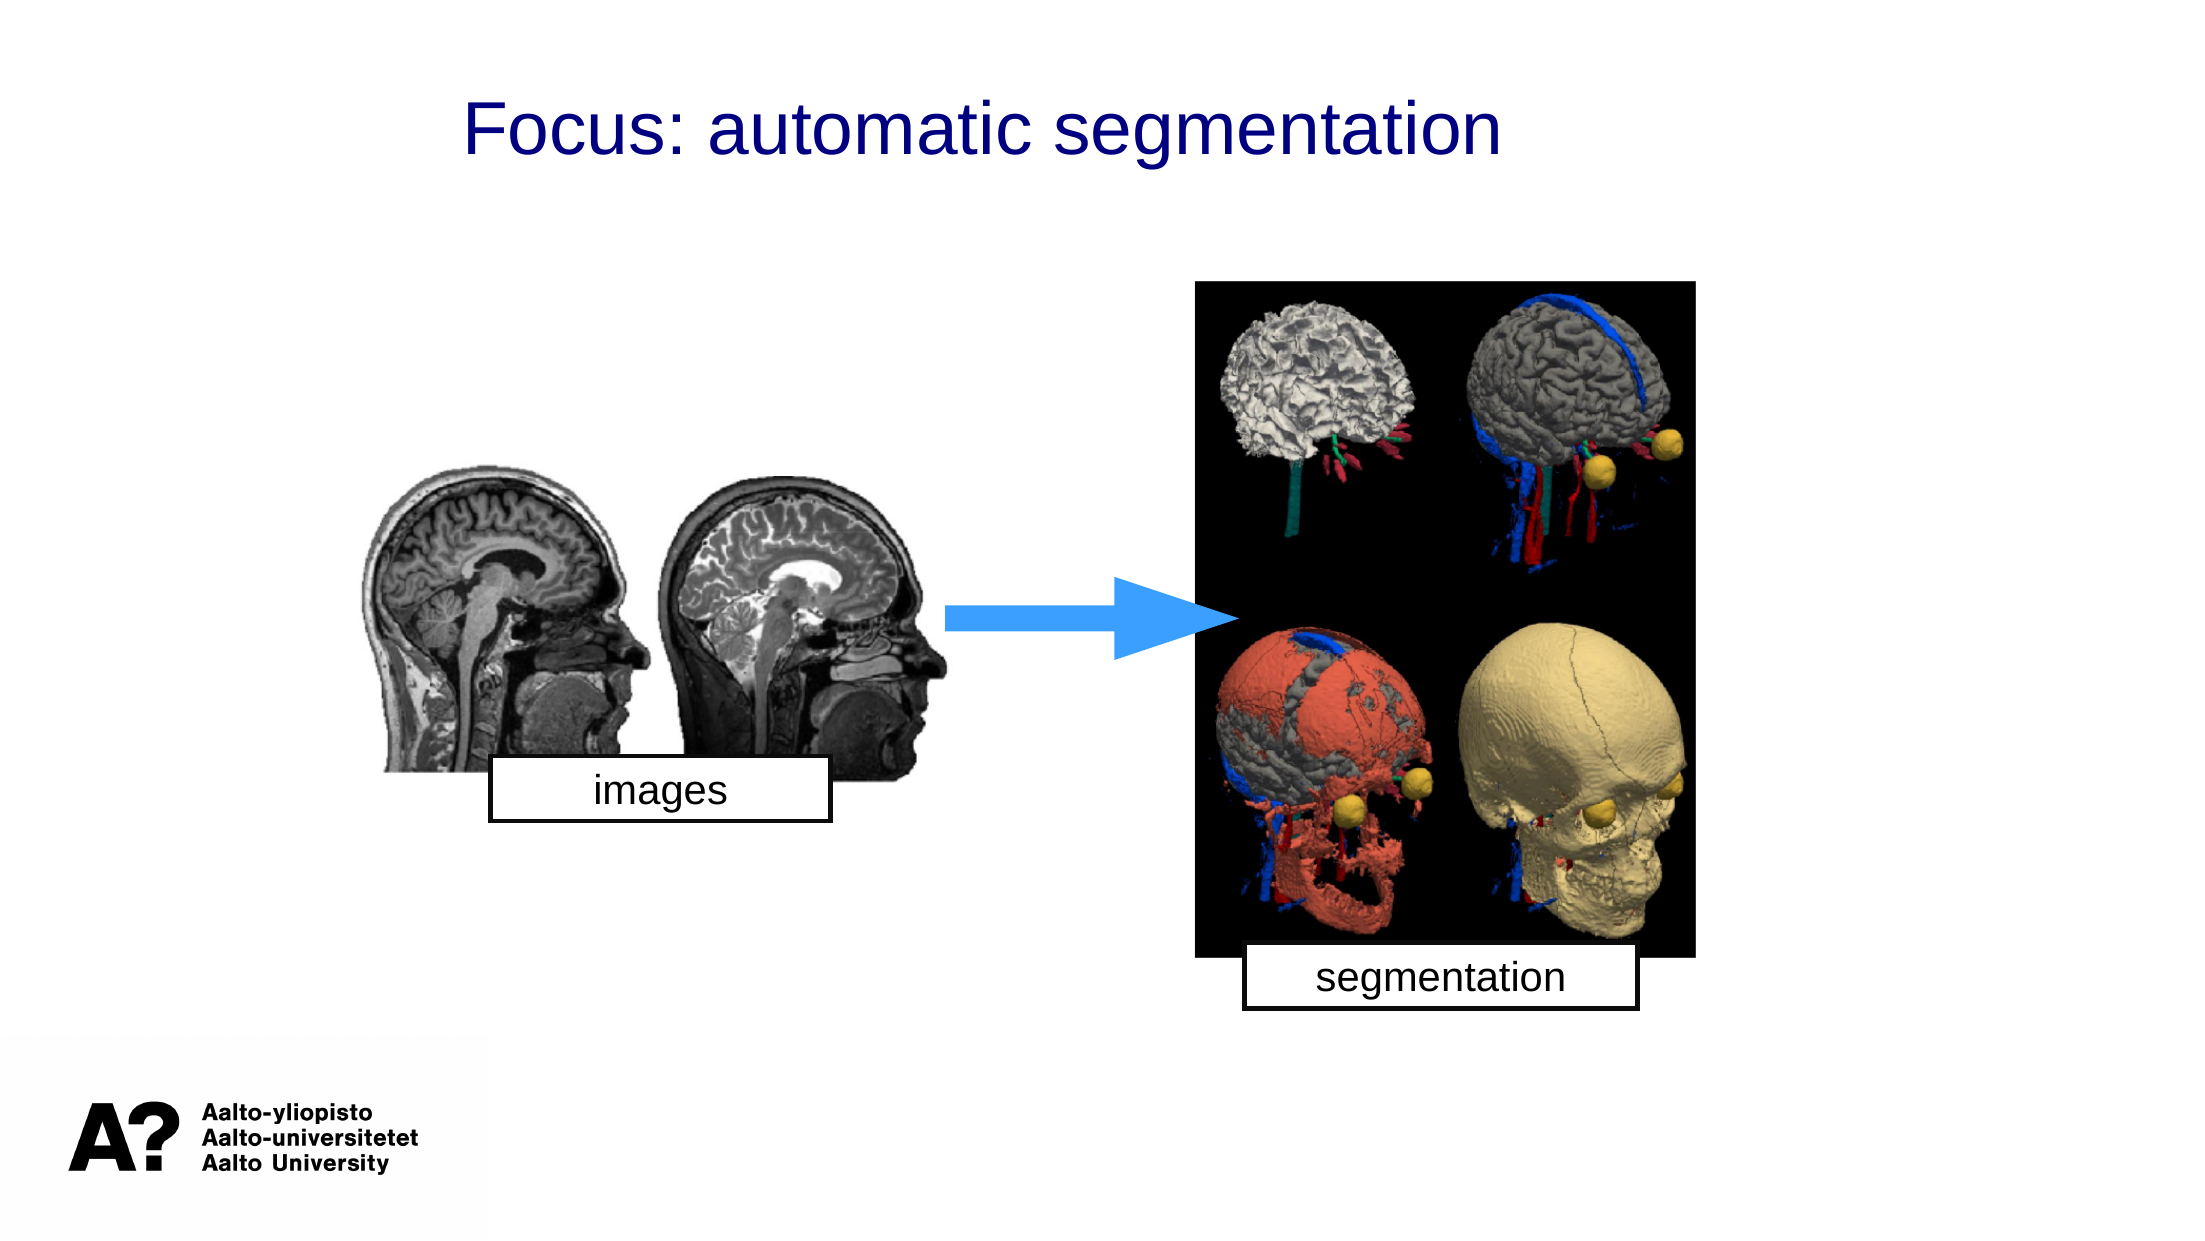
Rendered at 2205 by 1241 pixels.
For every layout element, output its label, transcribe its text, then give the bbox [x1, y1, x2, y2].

picture [310, 445, 993, 789]
text_box segmentation [1244, 942, 1638, 1009]
picture [1189, 277, 1699, 961]
text_box [945, 576, 1240, 661]
text_box images [490, 755, 831, 821]
picture [0, 1035, 488, 1239]
title Focus: automatic segmentation [327, 65, 1640, 179]
